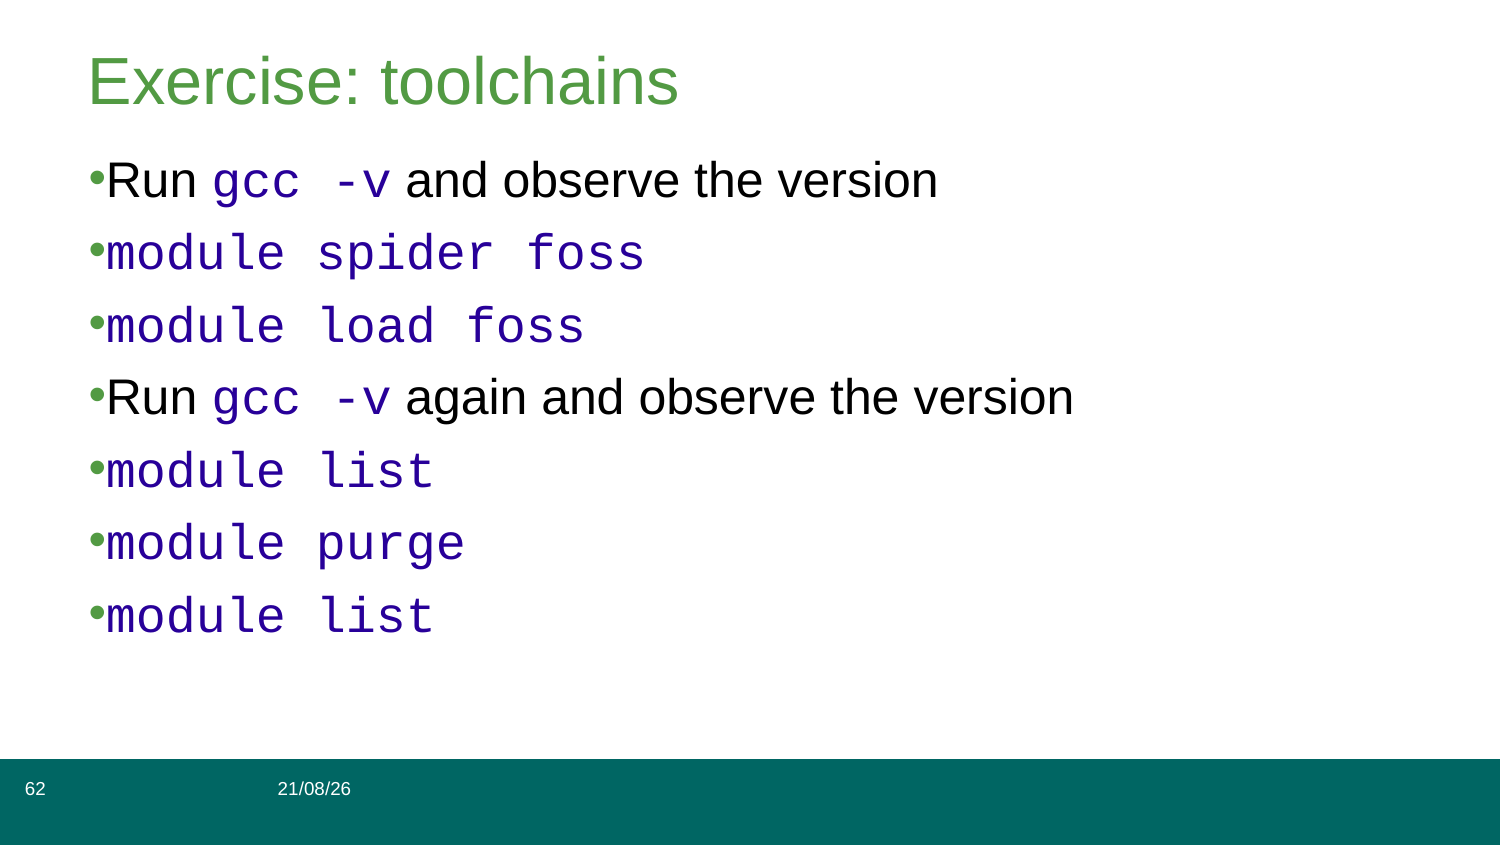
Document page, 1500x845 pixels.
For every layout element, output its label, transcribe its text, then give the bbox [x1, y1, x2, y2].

list Run gcc -v and observe the version module spider foss module load foss Run gcc -v again and observe the version module list module purge module list [88, 147, 1427, 683]
text_box <number> [24, 776, 76, 799]
title Exercise: toolchains [87, 37, 1426, 132]
text_box 05/05/18 [277, 776, 553, 799]
